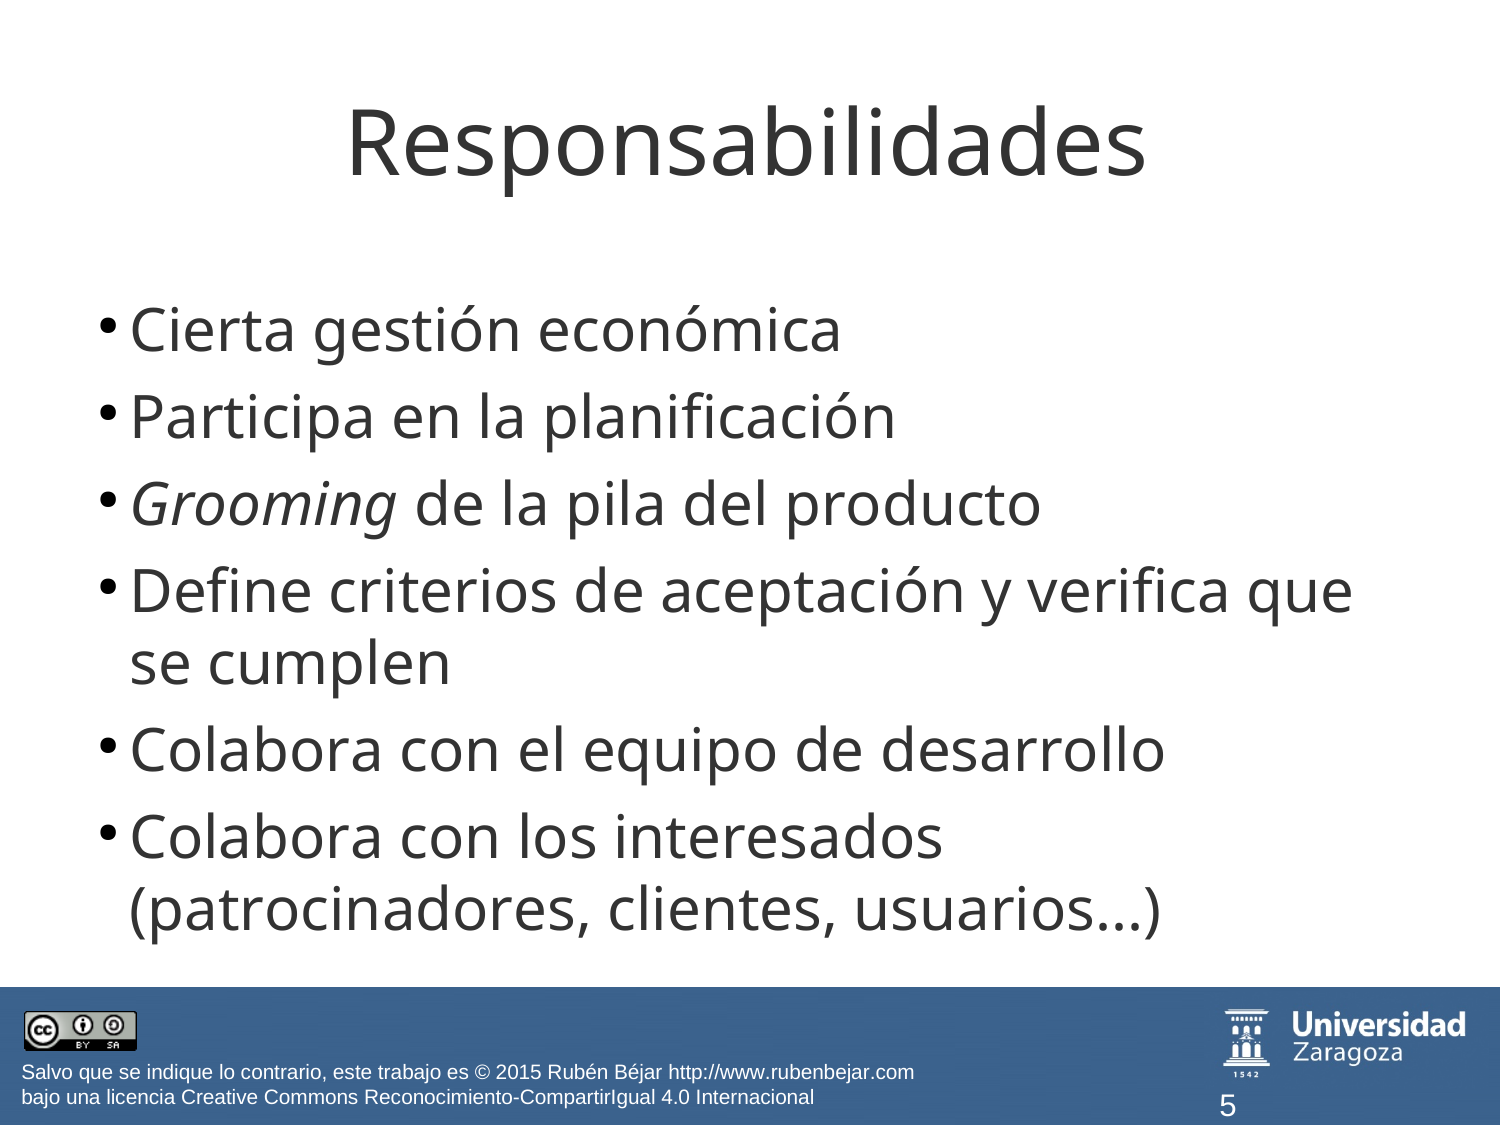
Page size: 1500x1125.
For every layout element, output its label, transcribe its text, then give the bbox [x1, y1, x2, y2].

list Cierta gestión económica Participa en la planificación Grooming de la pila del producto Define criterios de aceptación y verifica que se cumplen Colabora con el equipo de desarrollo Colabora con los interesados (patrocinadores, clientes, usuarios...) [82, 283, 1418, 957]
title Responsabilidades [74, 21, 1420, 257]
picture [0, 987, 1500, 1125]
